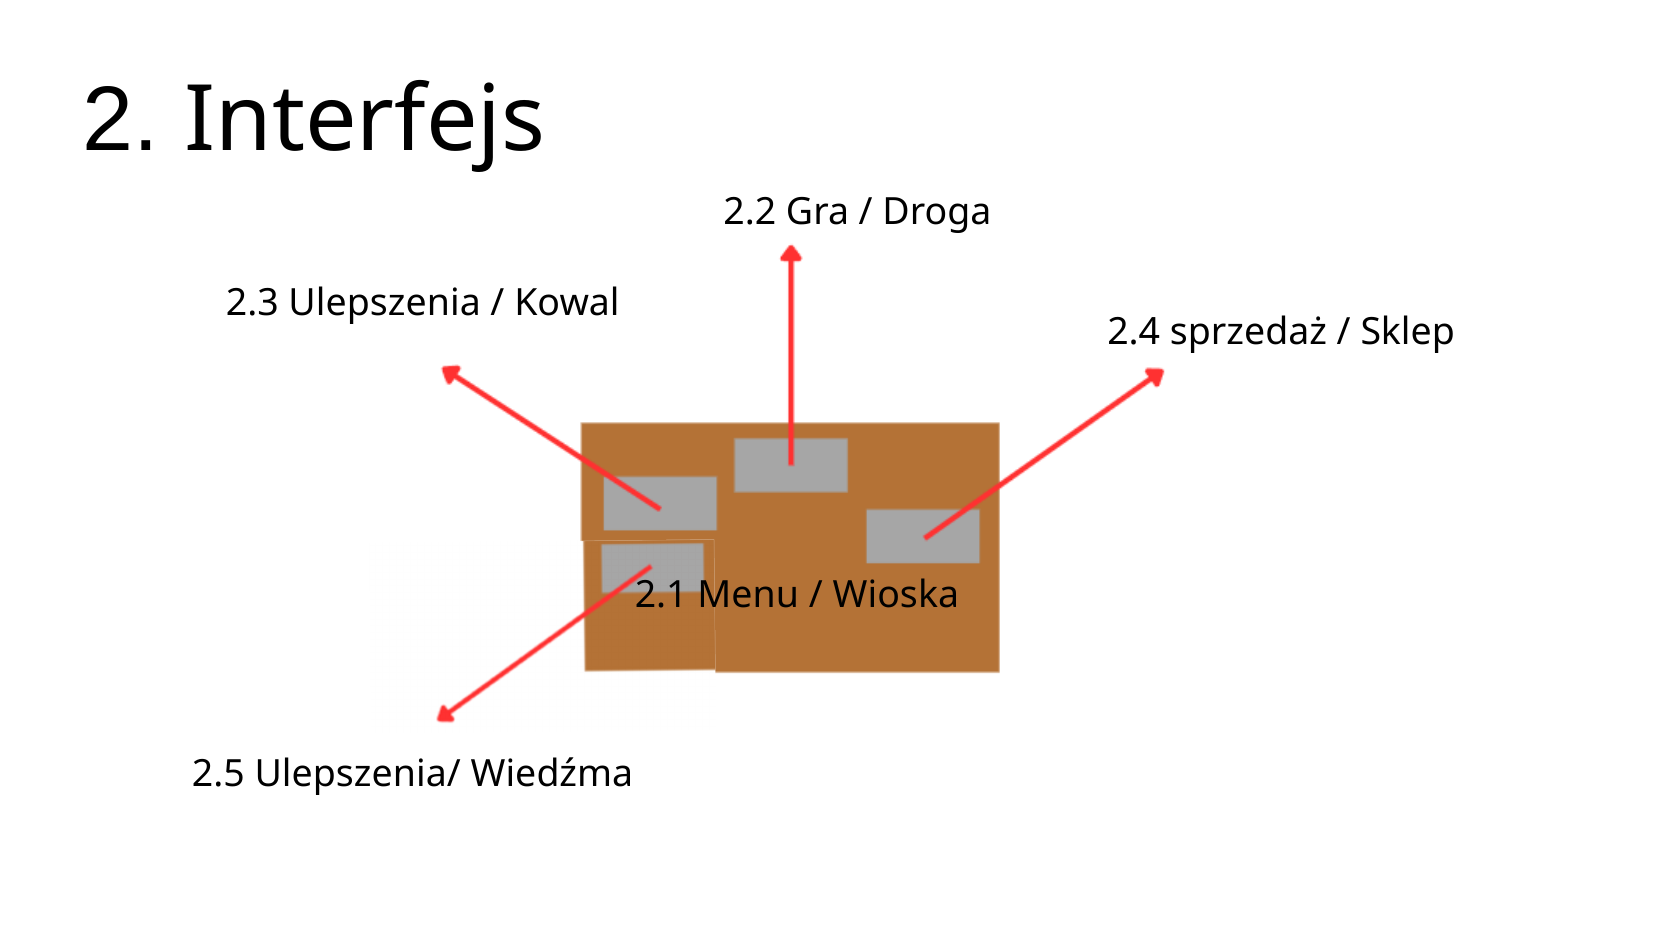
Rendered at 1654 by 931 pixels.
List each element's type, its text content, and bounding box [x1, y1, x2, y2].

text_box 2.2 Gra / Droga [708, 177, 1037, 238]
text_box 2.3 Ulepszenia / Kowal [211, 267, 671, 329]
text_box 2.4 sprzedaż / Sklep [1092, 297, 1510, 358]
text_box 2.5 Ulepszenia/ Wiedźma [177, 738, 685, 800]
text_box 2.1 Menu / Wioska [620, 559, 1004, 621]
title 2. Interfejs [82, 37, 1571, 193]
picture [324, 193, 1338, 800]
